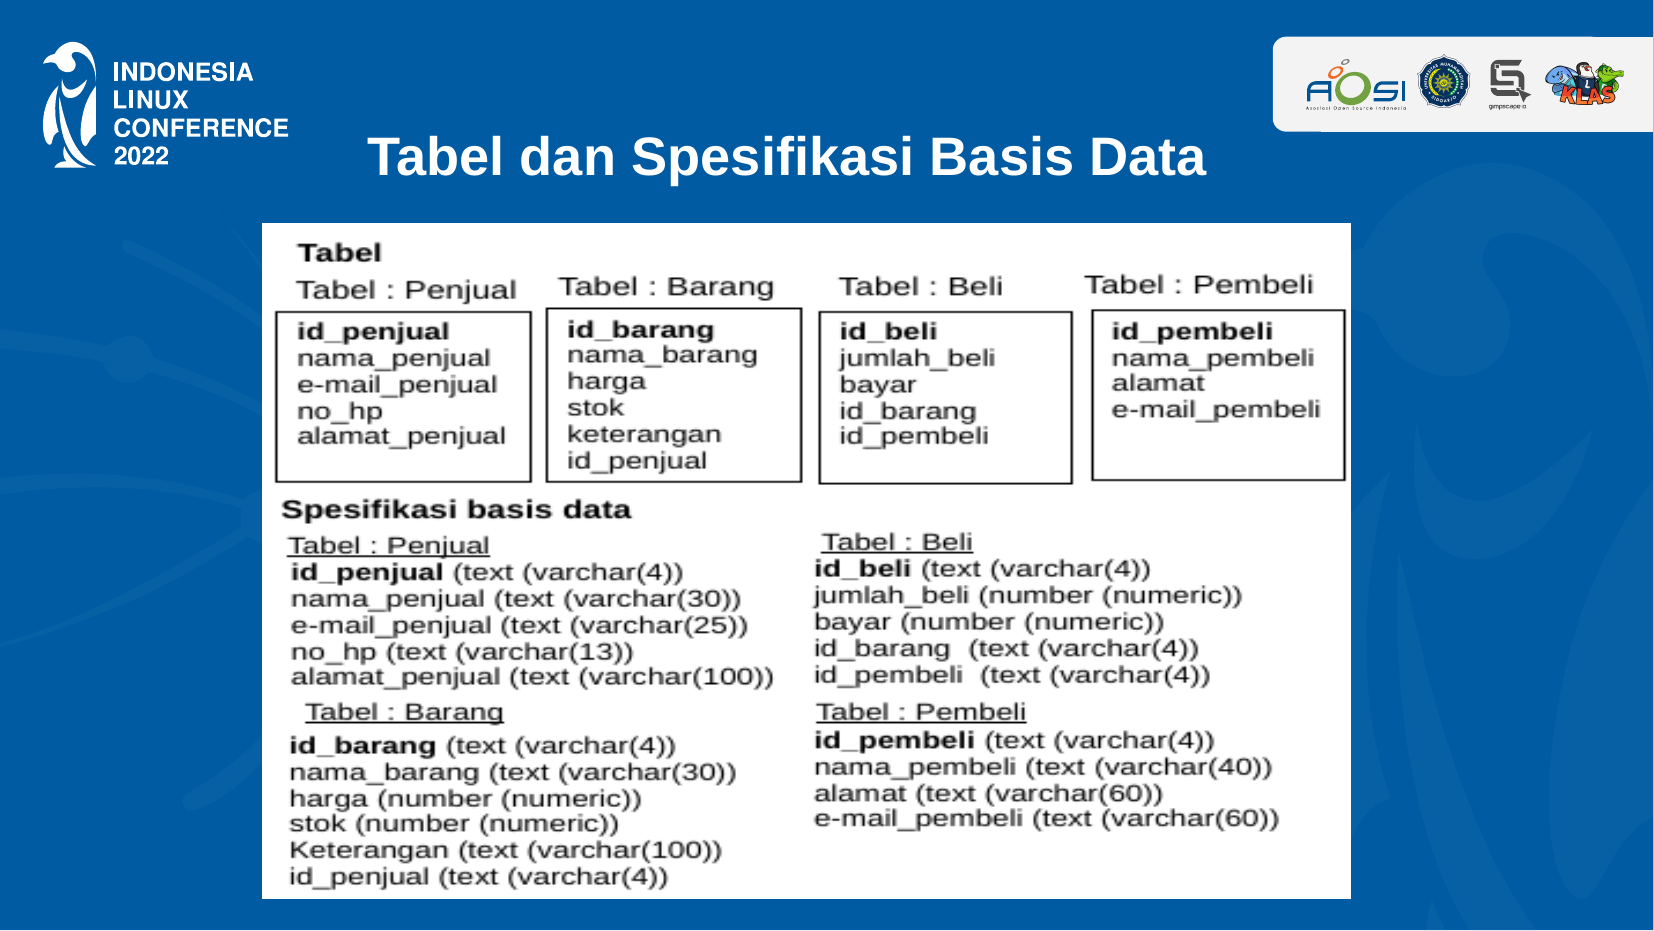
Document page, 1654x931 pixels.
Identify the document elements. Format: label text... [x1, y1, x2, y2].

picture [1545, 62, 1624, 105]
picture [262, 223, 1351, 899]
title Tabel dan Spesifikasi Basis Data [75, 126, 1501, 188]
picture [1417, 54, 1471, 108]
